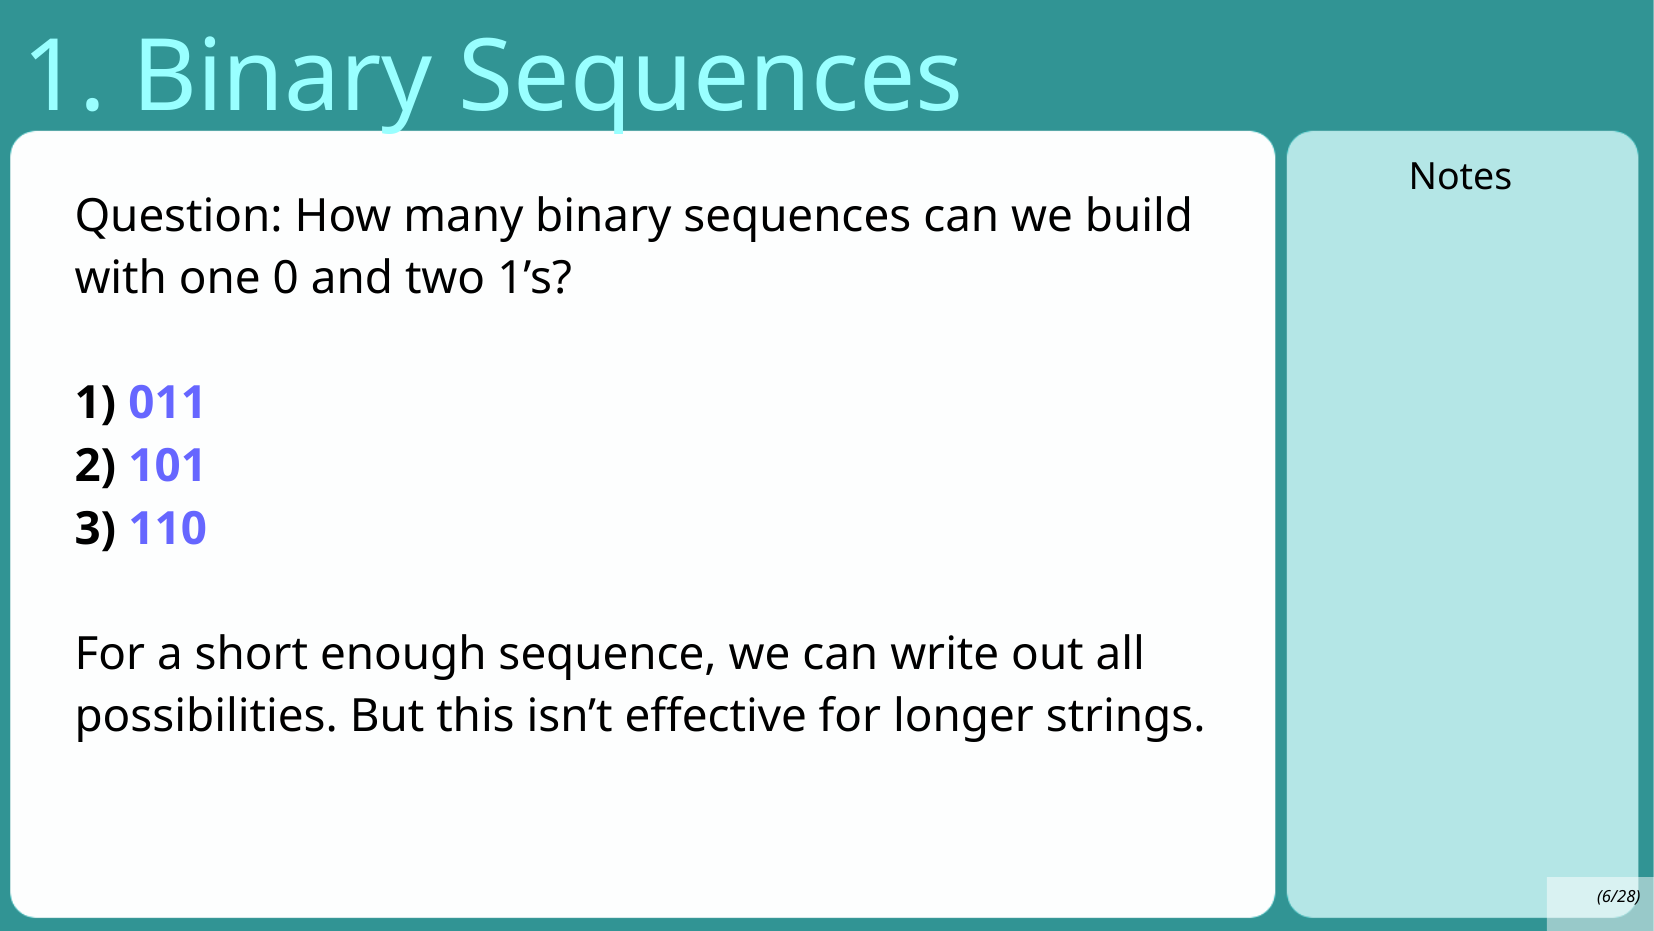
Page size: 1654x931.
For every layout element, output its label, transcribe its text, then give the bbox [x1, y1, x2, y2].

title 1. Binary Sequences [22, 13, 1511, 130]
text_box Question: How many binary sequences can we build with one 0 and two 1’s? 011 101 110 For a short enough sequence, we can write out all possibilities. But this isn’t effective for longer strings. [74, 182, 1244, 646]
picture [0, 0, 1654, 931]
text_box Notes [1290, 141, 1631, 661]
text_box (<number>/28) [1546, 877, 1654, 931]
